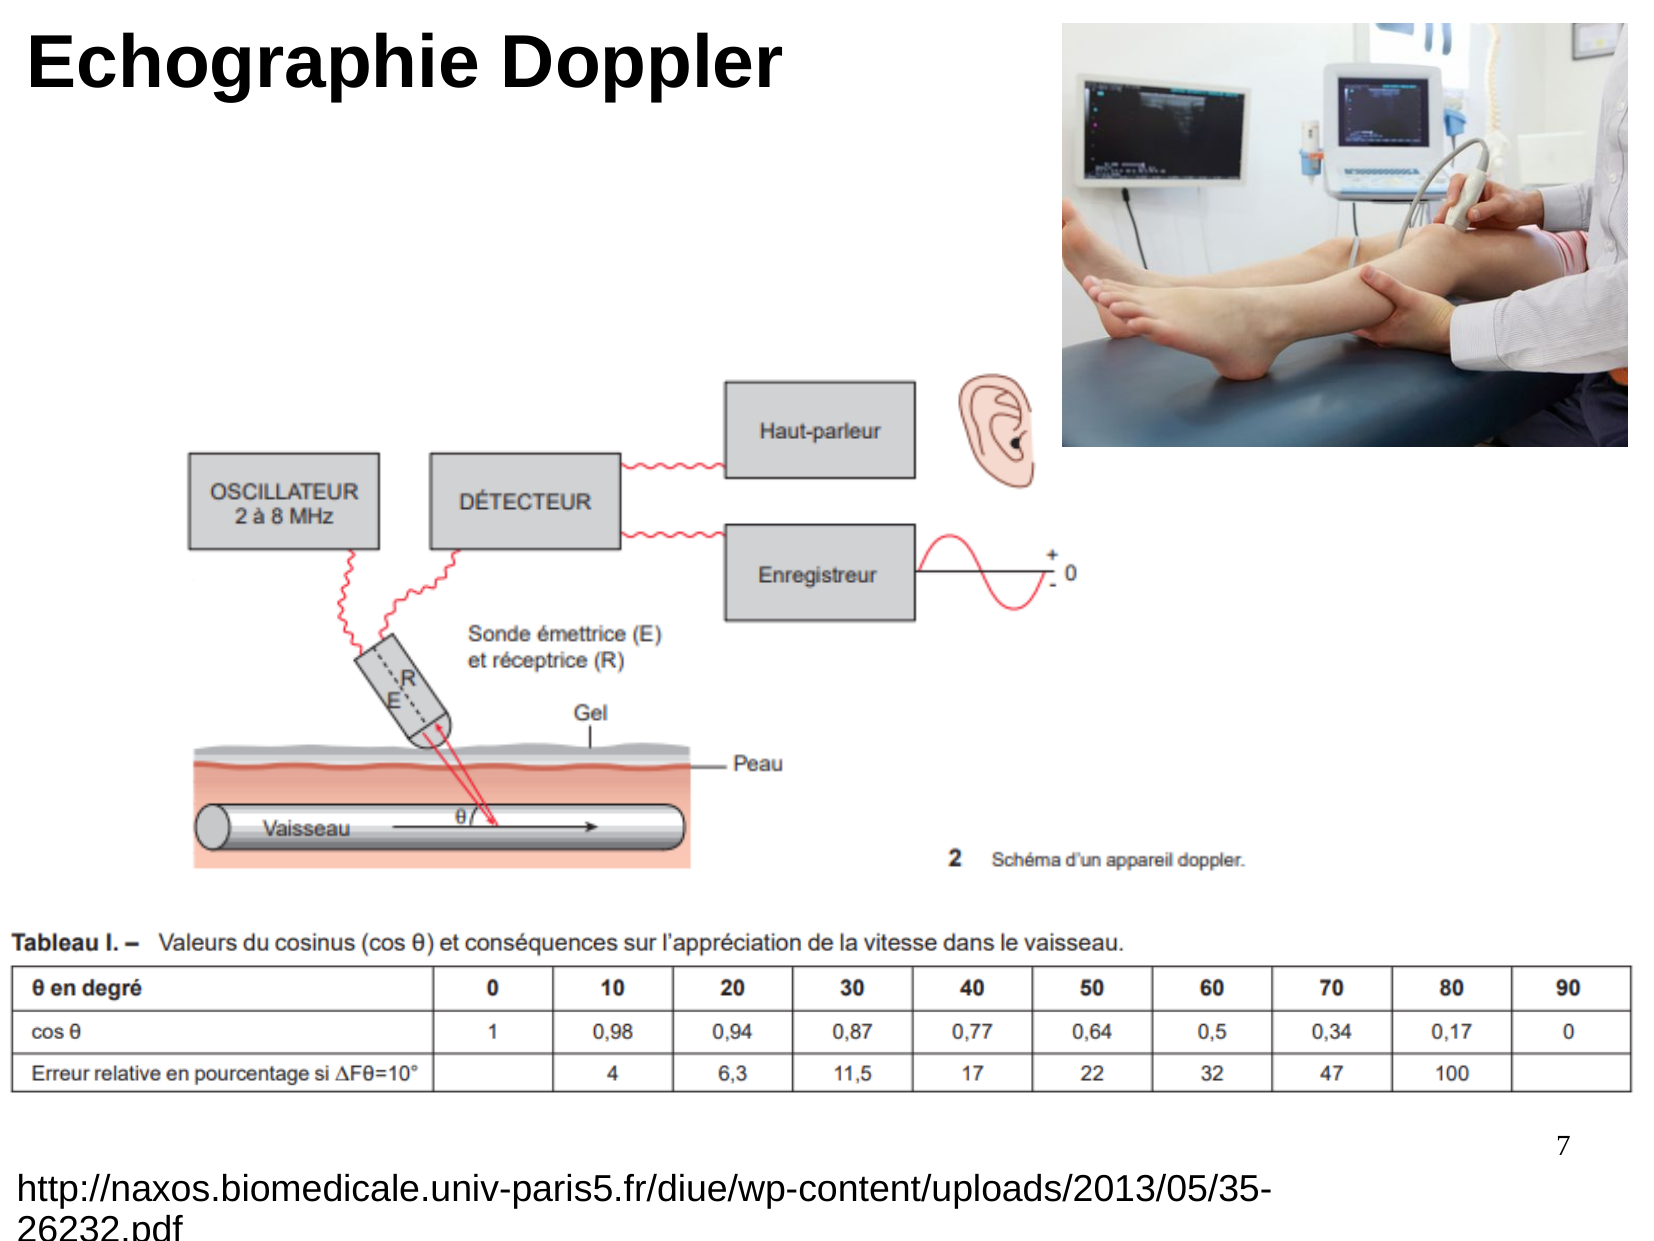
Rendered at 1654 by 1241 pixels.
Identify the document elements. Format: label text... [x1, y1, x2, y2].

picture [141, 23, 1628, 882]
text_box http://naxos.biomedicale.univ-paris5.fr/diue/wp-content/uploads/2013/05/35-26232.pdf [1, 1159, 1453, 1217]
text_box Echographie Doppler [11, 11, 1004, 195]
picture [0, 921, 1654, 1127]
